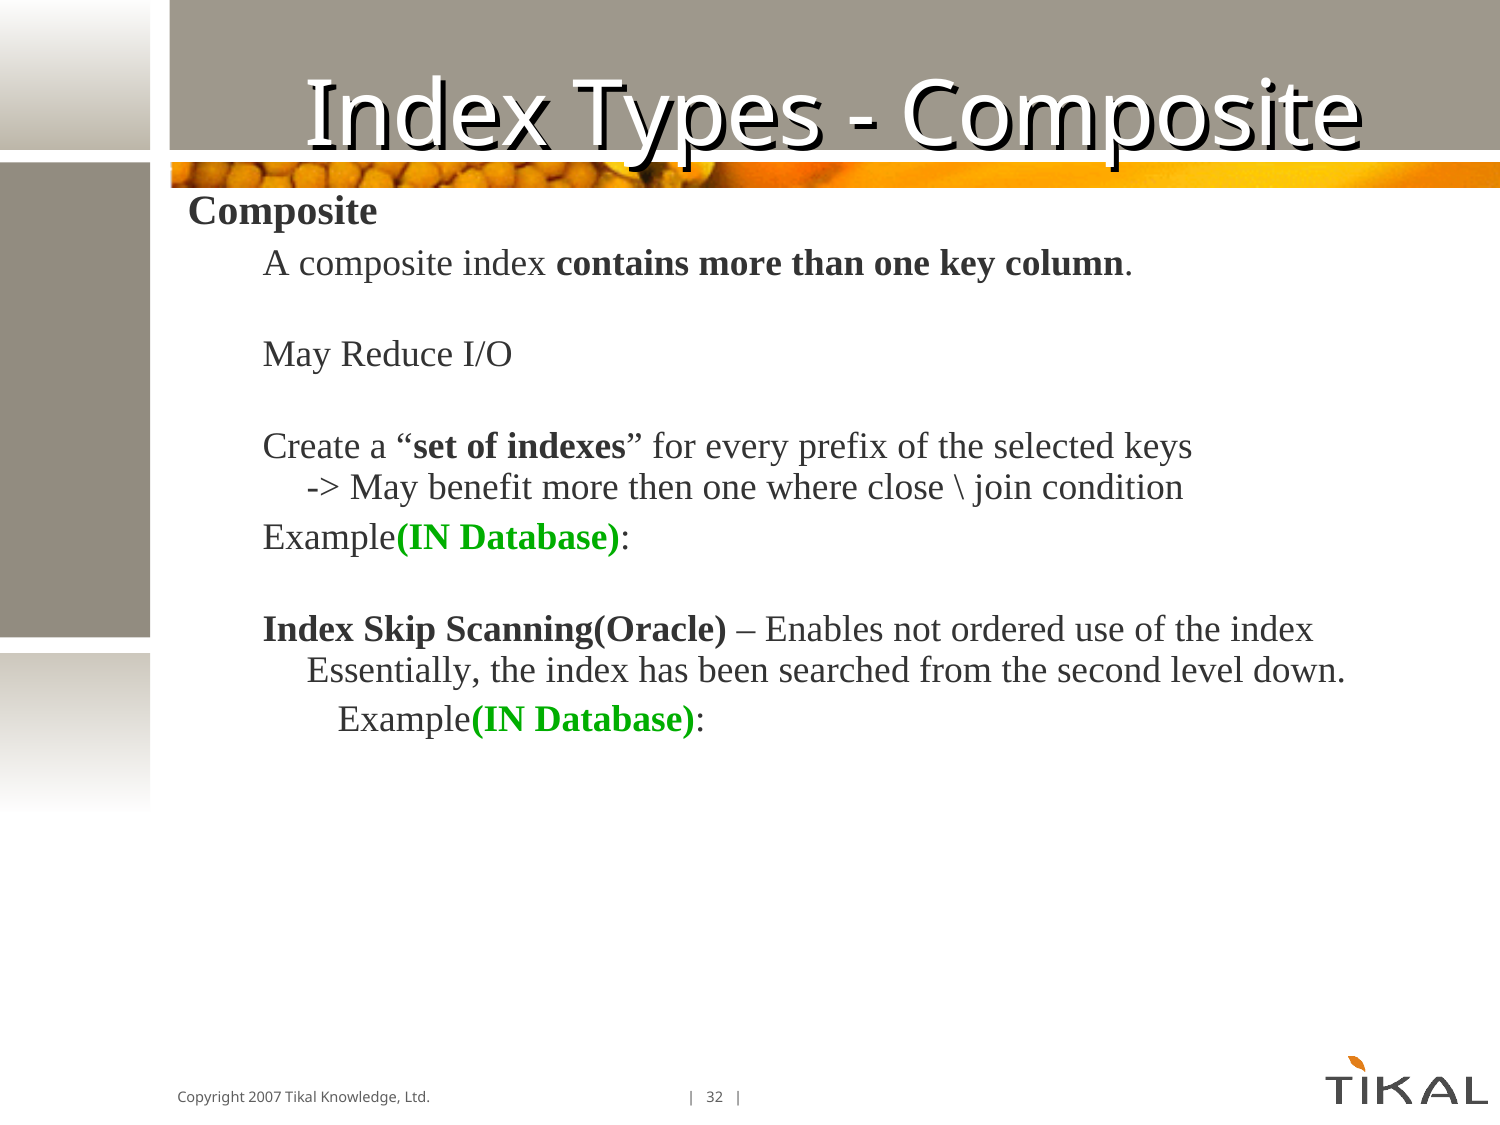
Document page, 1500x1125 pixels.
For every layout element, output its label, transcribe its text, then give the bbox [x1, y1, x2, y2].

picture [1312, 1034, 1500, 1125]
list Composite A composite index contains more than one key column. May Reduce I/O Create a “set of indexes” for every prefix of the selected keys -> May benefit more then one where close \ join condition Example(IN Database): Index Skip Scanning(Oracle) – Enables not ordered use of the index Essentially, the index has been searched from the second level down. Example(IN Database): [187, 187, 1498, 984]
title Index Types - Composite [169, 0, 1499, 221]
